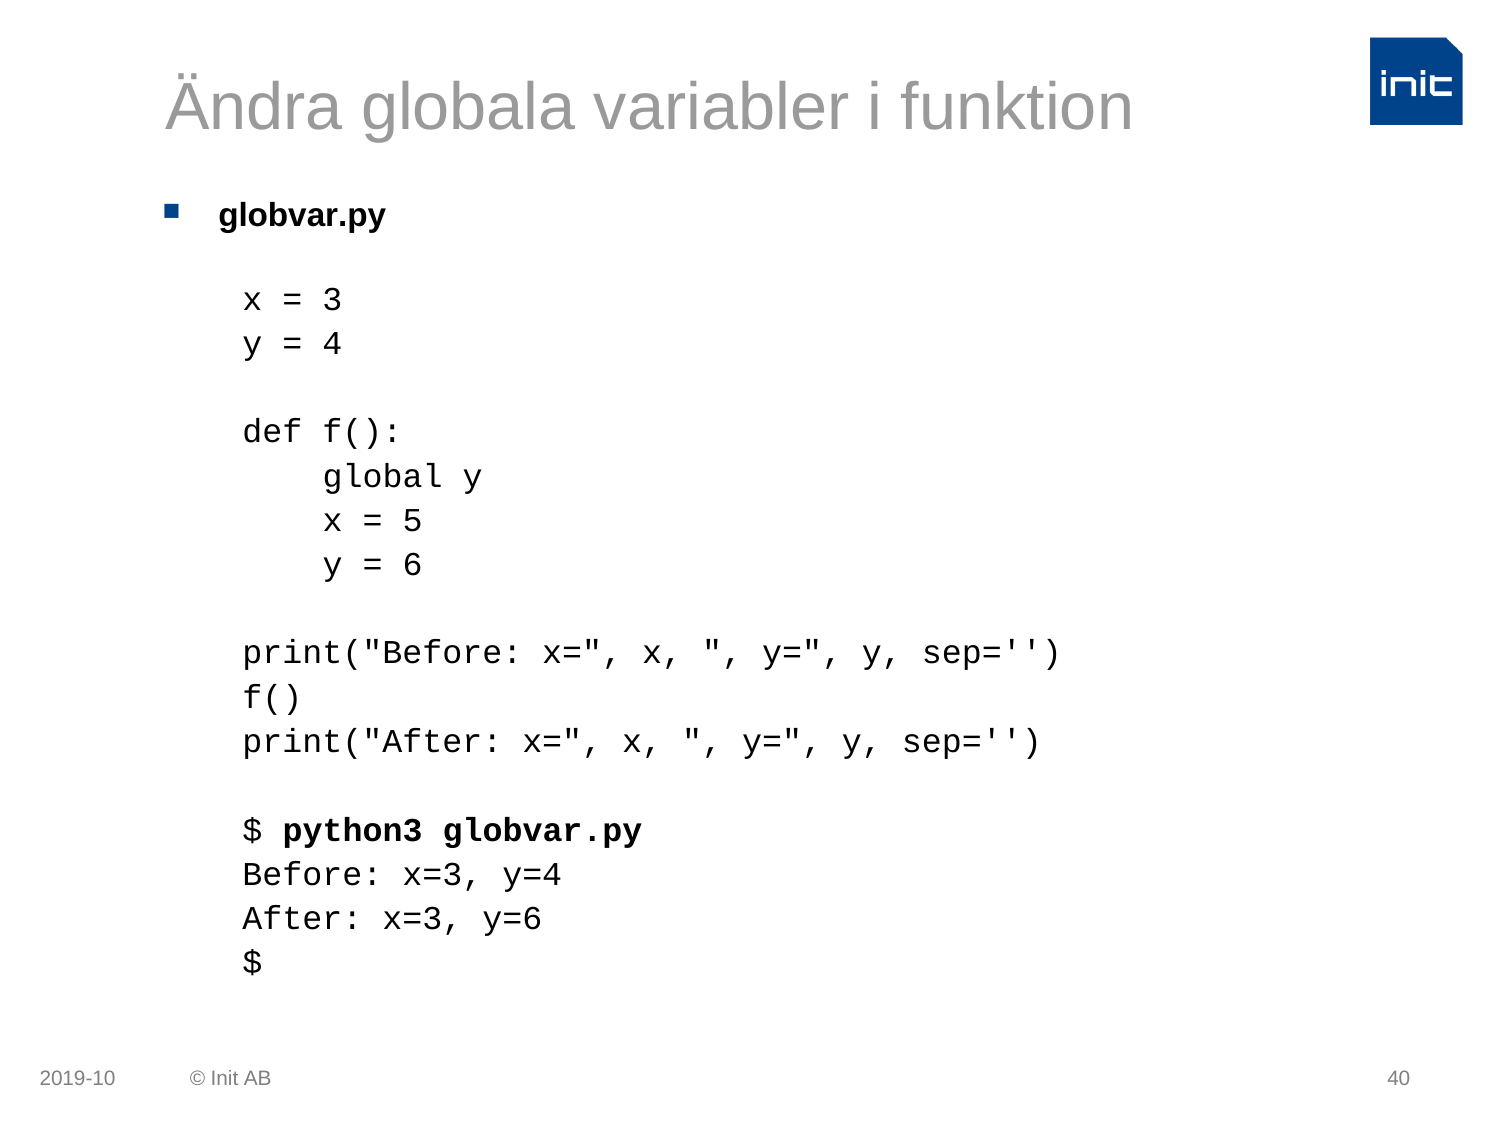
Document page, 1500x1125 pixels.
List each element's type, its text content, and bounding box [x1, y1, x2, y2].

picture [1370, 37, 1463, 125]
text_box globvar.py x = 3 y = 4 def f(): global y x = 5 y = 6 print("Before: x=", x, ", y=", y, sep='') f() print("After: x=", x, ", y=", y, sep='') $ python3 globvar.py Before: x=3, y=4 After: x=3, y=6 $ [150, 189, 1351, 963]
text_box © Init AB [174, 1037, 1326, 1098]
text_box 2019-10 [24, 1037, 151, 1098]
text_box <nummer> [1350, 1037, 1426, 1098]
text_box Ändra globala variabler i funktion [150, 0, 1351, 151]
